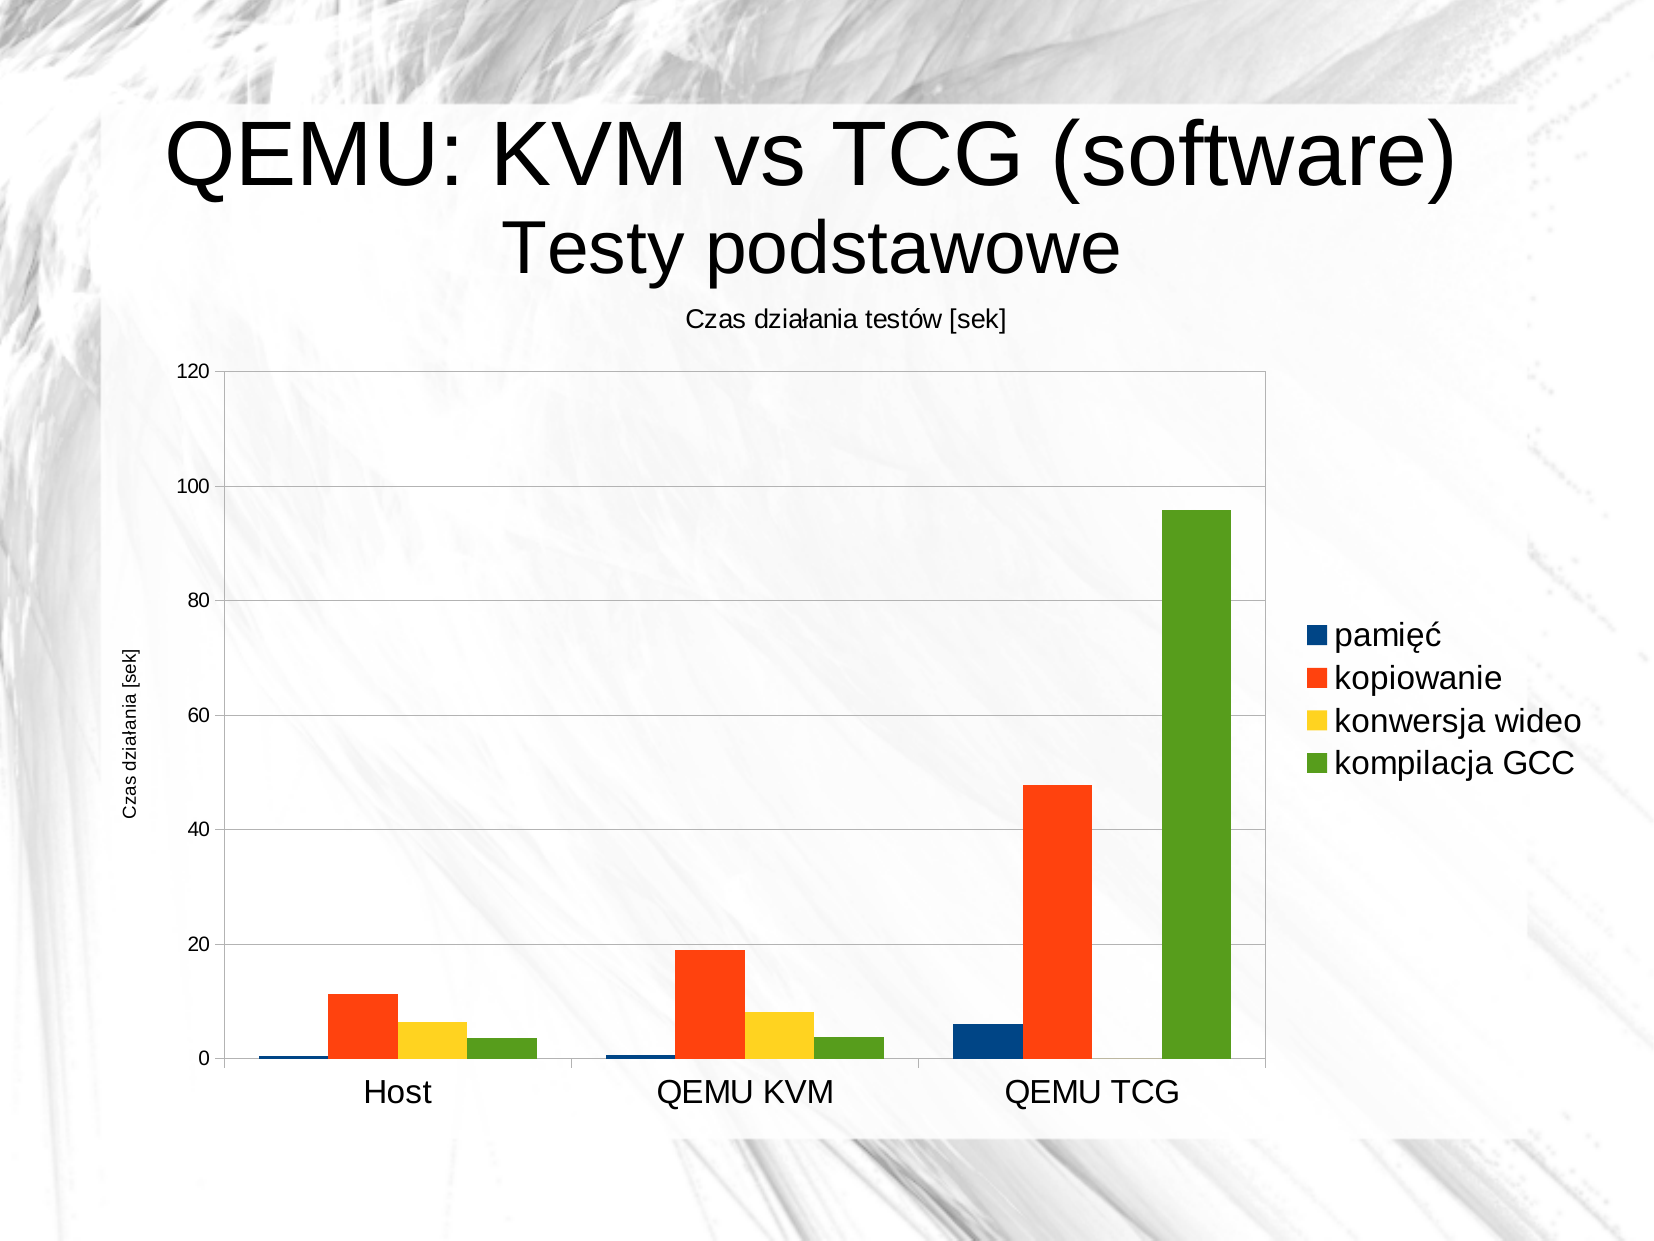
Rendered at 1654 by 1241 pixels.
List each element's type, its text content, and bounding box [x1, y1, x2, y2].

title QEMU: KVM vs TCG (software) Testy podstawowe [118, 102, 1506, 271]
picture [0, 0, 1654, 1241]
chart [86, 271, 1607, 1127]
